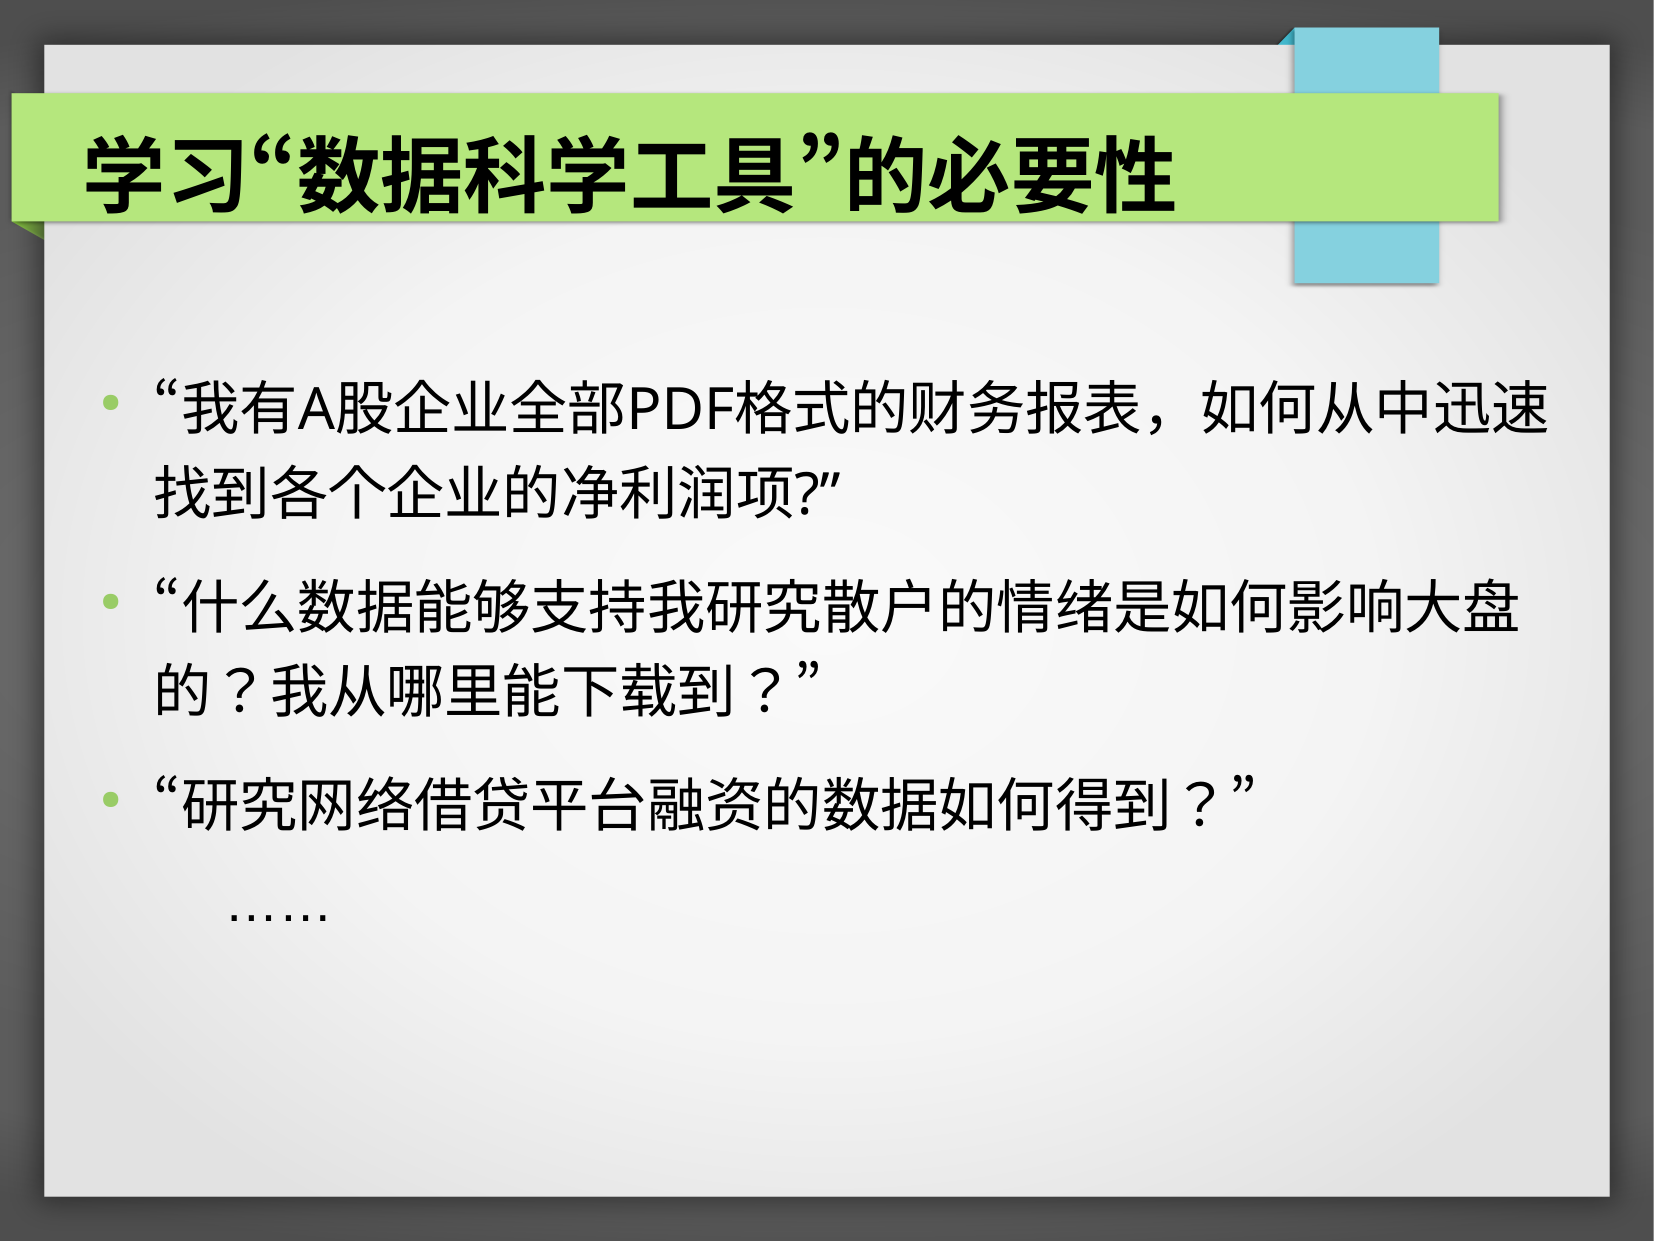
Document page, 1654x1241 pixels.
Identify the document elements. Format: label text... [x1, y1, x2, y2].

list “我有A股企业全部PDF格式的财务报表，如何从中迅速找到各个企业的净利润项?” “什么数据能够支持我研究散户的情绪是如何影响大盘的？我从哪里能下载到？” “研究网络借贷平台融资的数据如何得到？” …… [82, 362, 1571, 1010]
picture [0, 0, 1654, 1241]
title 学习“数据科学工具”的必要性 [82, 66, 1571, 274]
